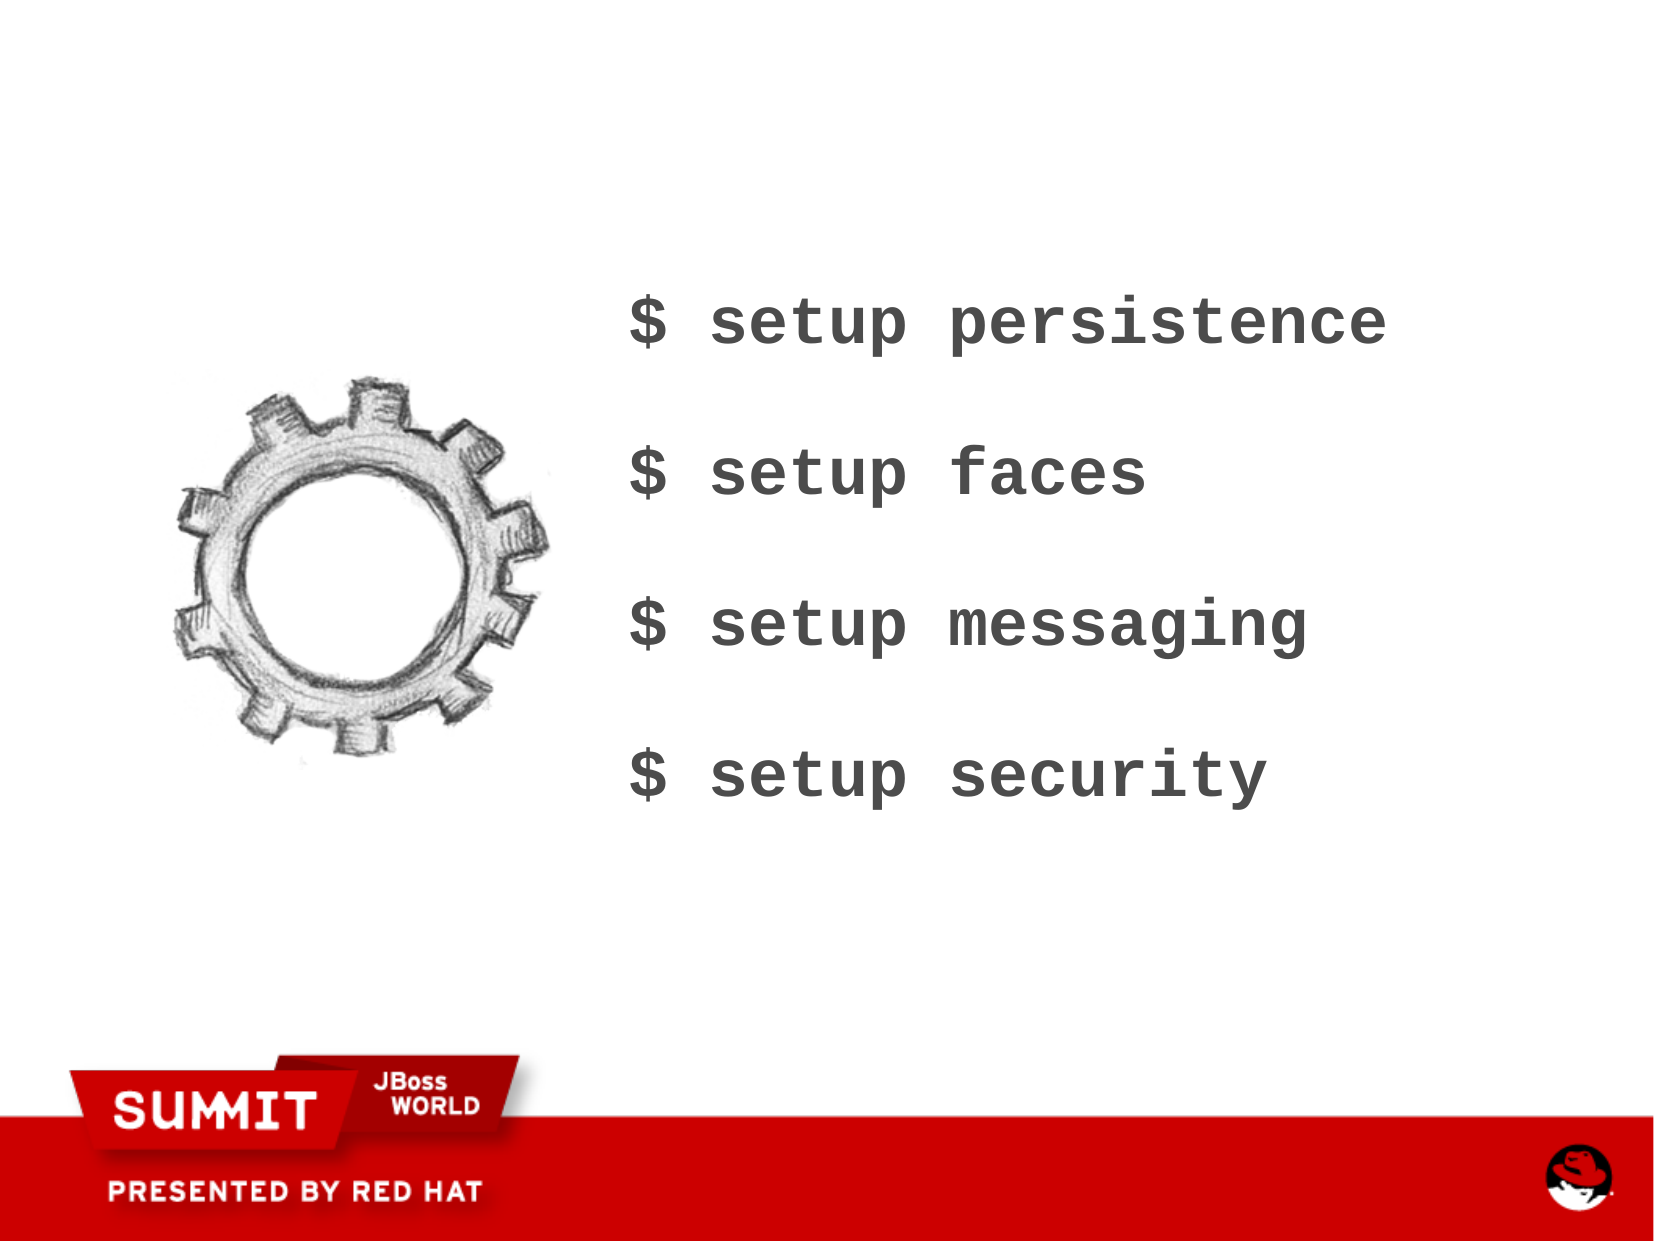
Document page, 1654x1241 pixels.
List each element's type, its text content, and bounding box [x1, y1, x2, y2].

text_box $ setup persistence $ setup faces $ setup messaging $ setup security [613, 280, 1484, 824]
picture [159, 369, 560, 770]
picture [0, 1043, 1654, 1241]
